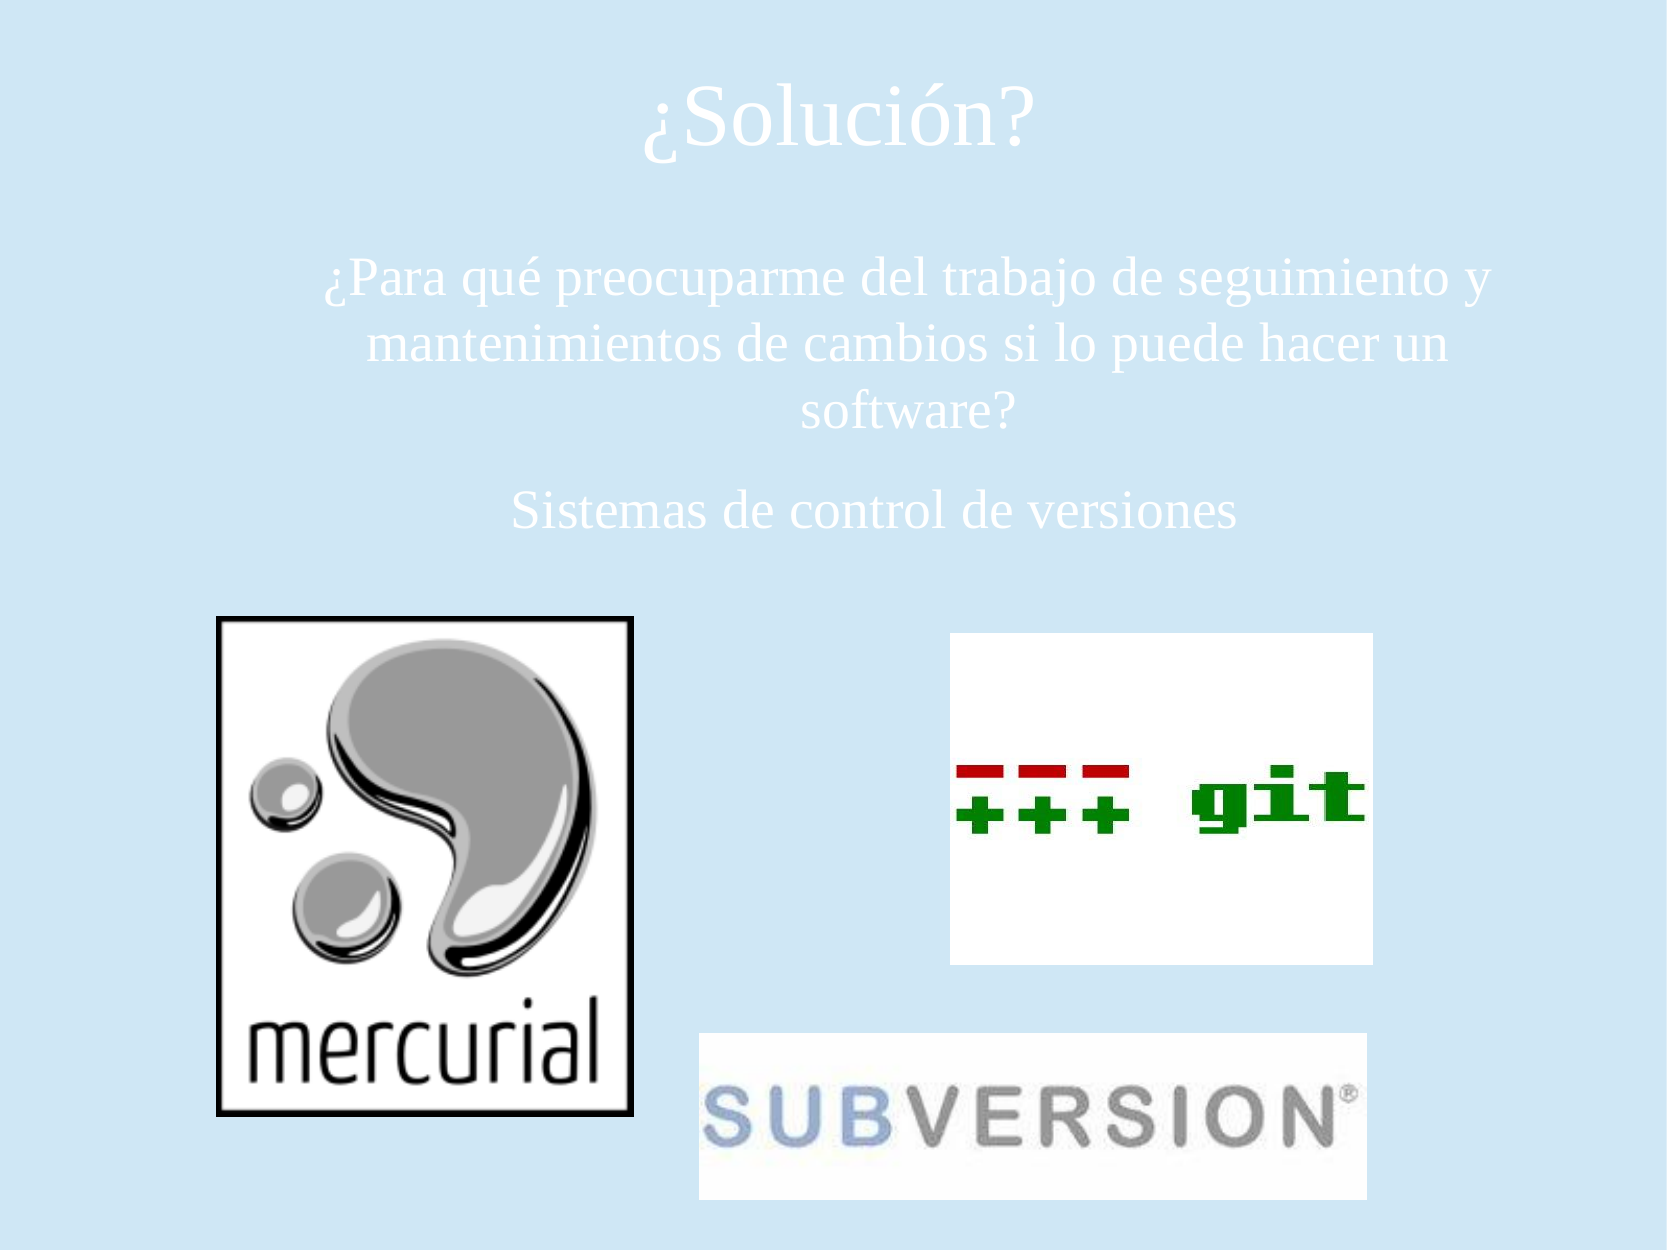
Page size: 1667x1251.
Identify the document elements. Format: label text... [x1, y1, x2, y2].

text_box ¿Para qué preocuparme del trabajo de seguimiento y mantenimientos de cambios si lo puede hacer un software? [316, 233, 1502, 434]
text_box Sistemas de control de versiones [499, 466, 1251, 569]
title ¿Solución? [50, 50, 1630, 213]
picture [216, 616, 634, 1117]
picture [699, 1033, 1367, 1200]
picture [950, 633, 1373, 965]
